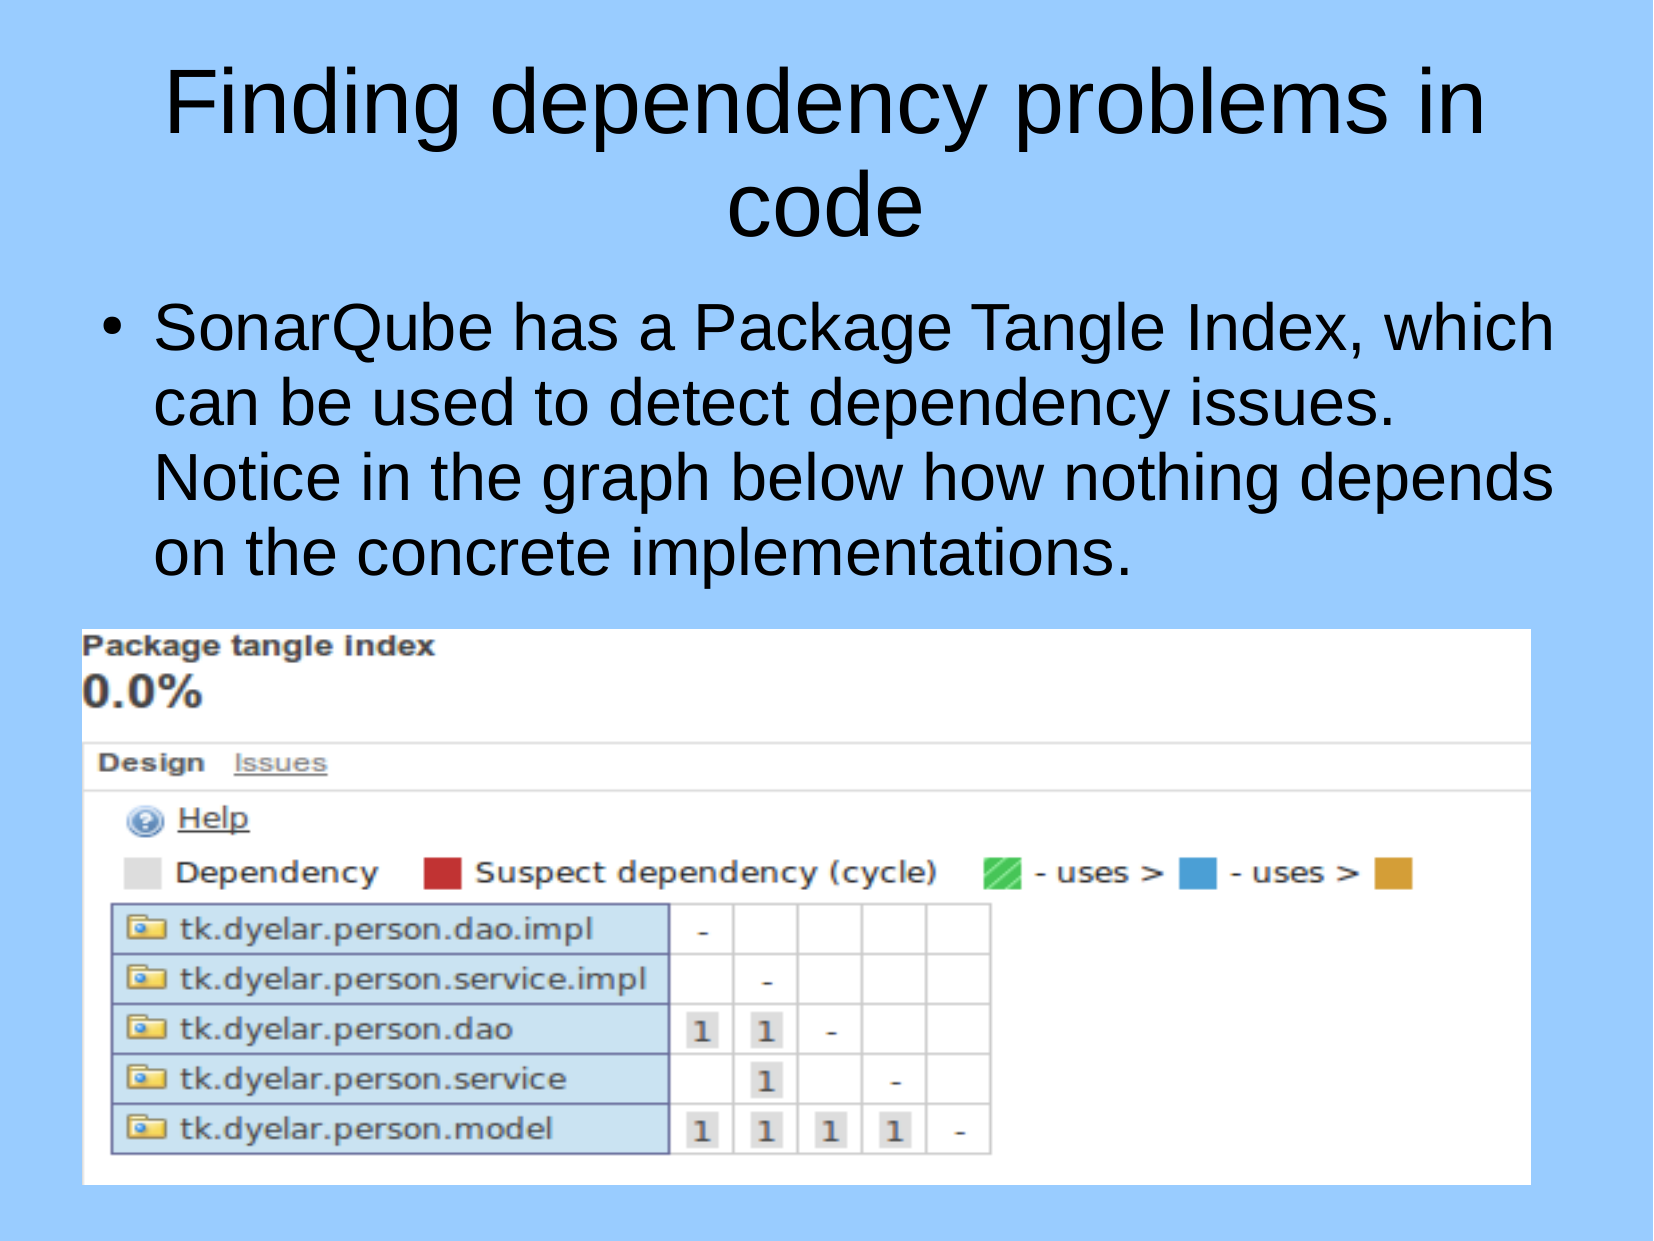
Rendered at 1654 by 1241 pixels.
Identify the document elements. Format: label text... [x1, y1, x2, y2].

title Finding dependency problems in code [82, 49, 1571, 257]
list SonarQube has a Package Tangle Index, which can be used to detect dependency issues. Notice in the graph below how nothing depends on the concrete implementations. [82, 290, 1571, 1010]
picture [82, 629, 1531, 1186]
